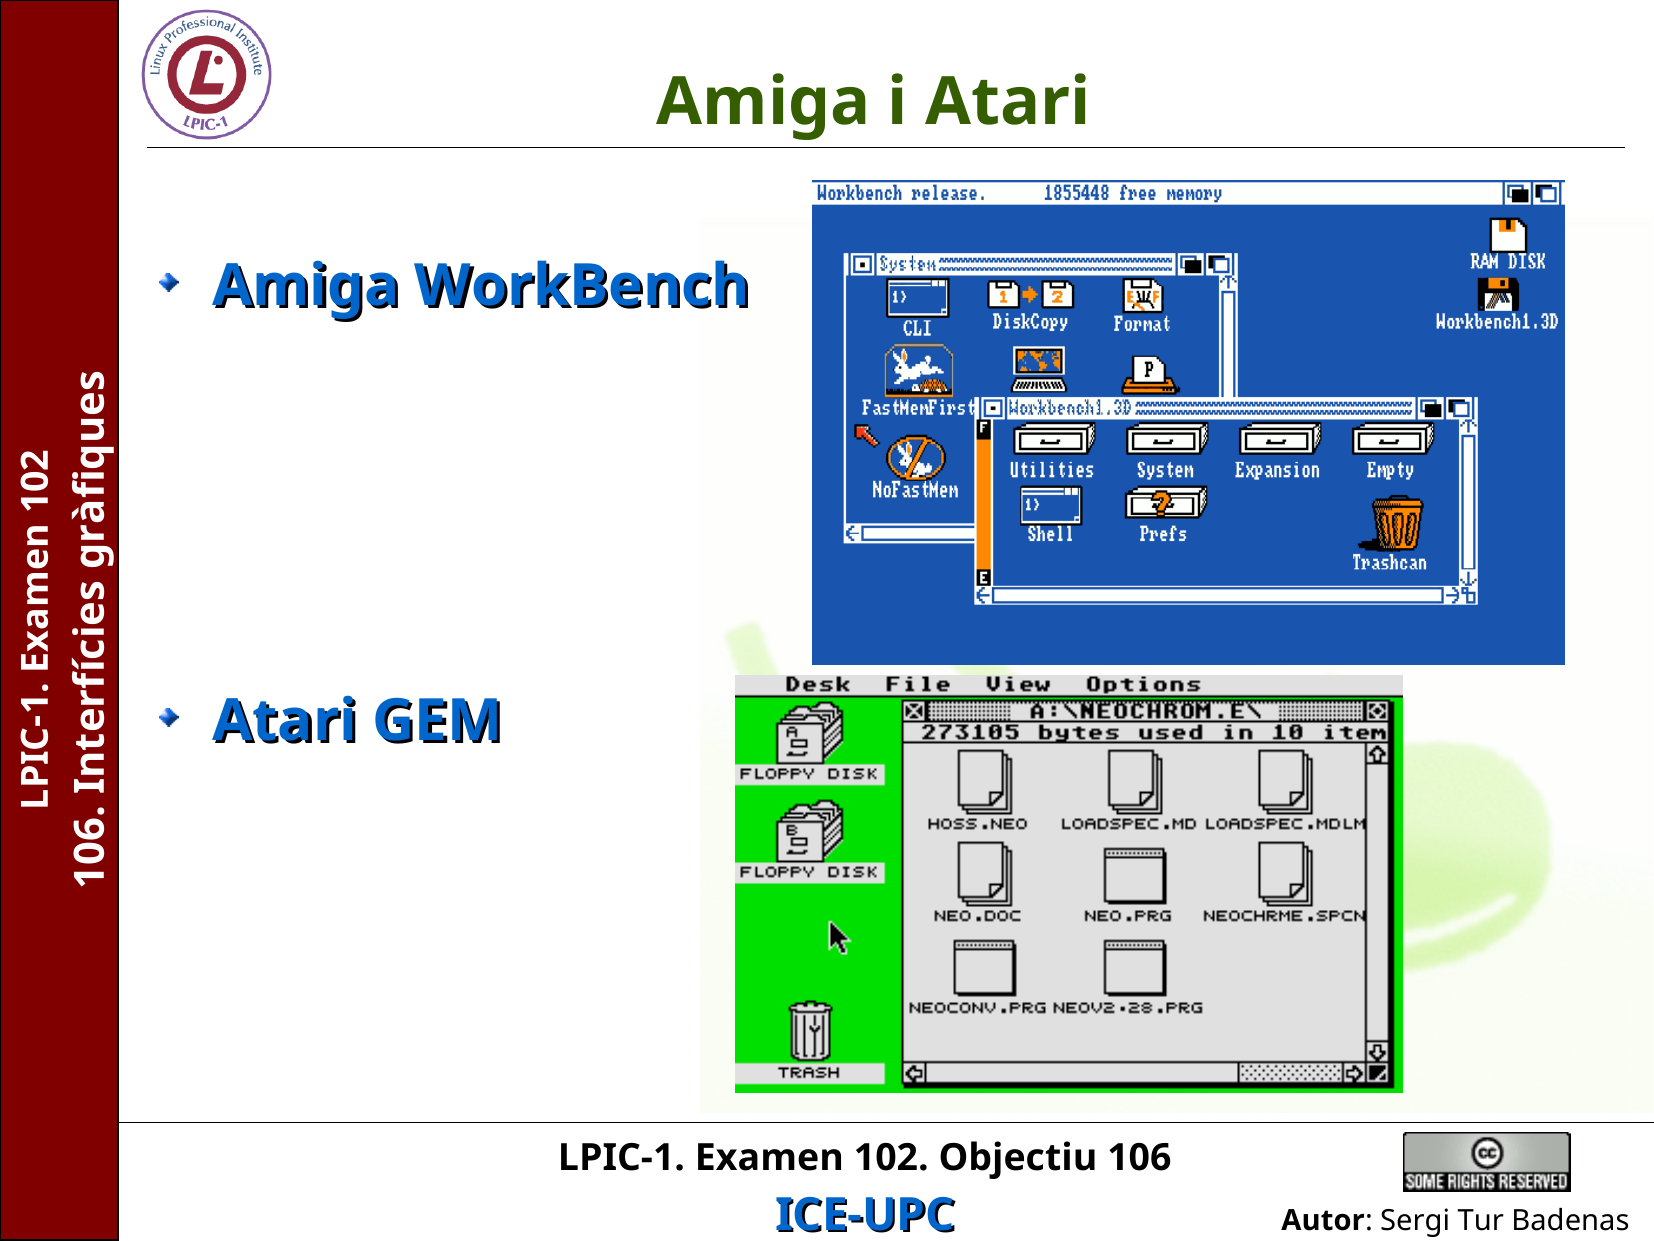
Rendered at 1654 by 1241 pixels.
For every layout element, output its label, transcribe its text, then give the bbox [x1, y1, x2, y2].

picture [135, 5, 277, 49]
title Amiga i Atari [129, 49, 1619, 148]
list Amiga WorkBench Atari GEM [141, 242, 1630, 1093]
picture [1403, 1132, 1571, 1192]
picture [700, 180, 1654, 1113]
